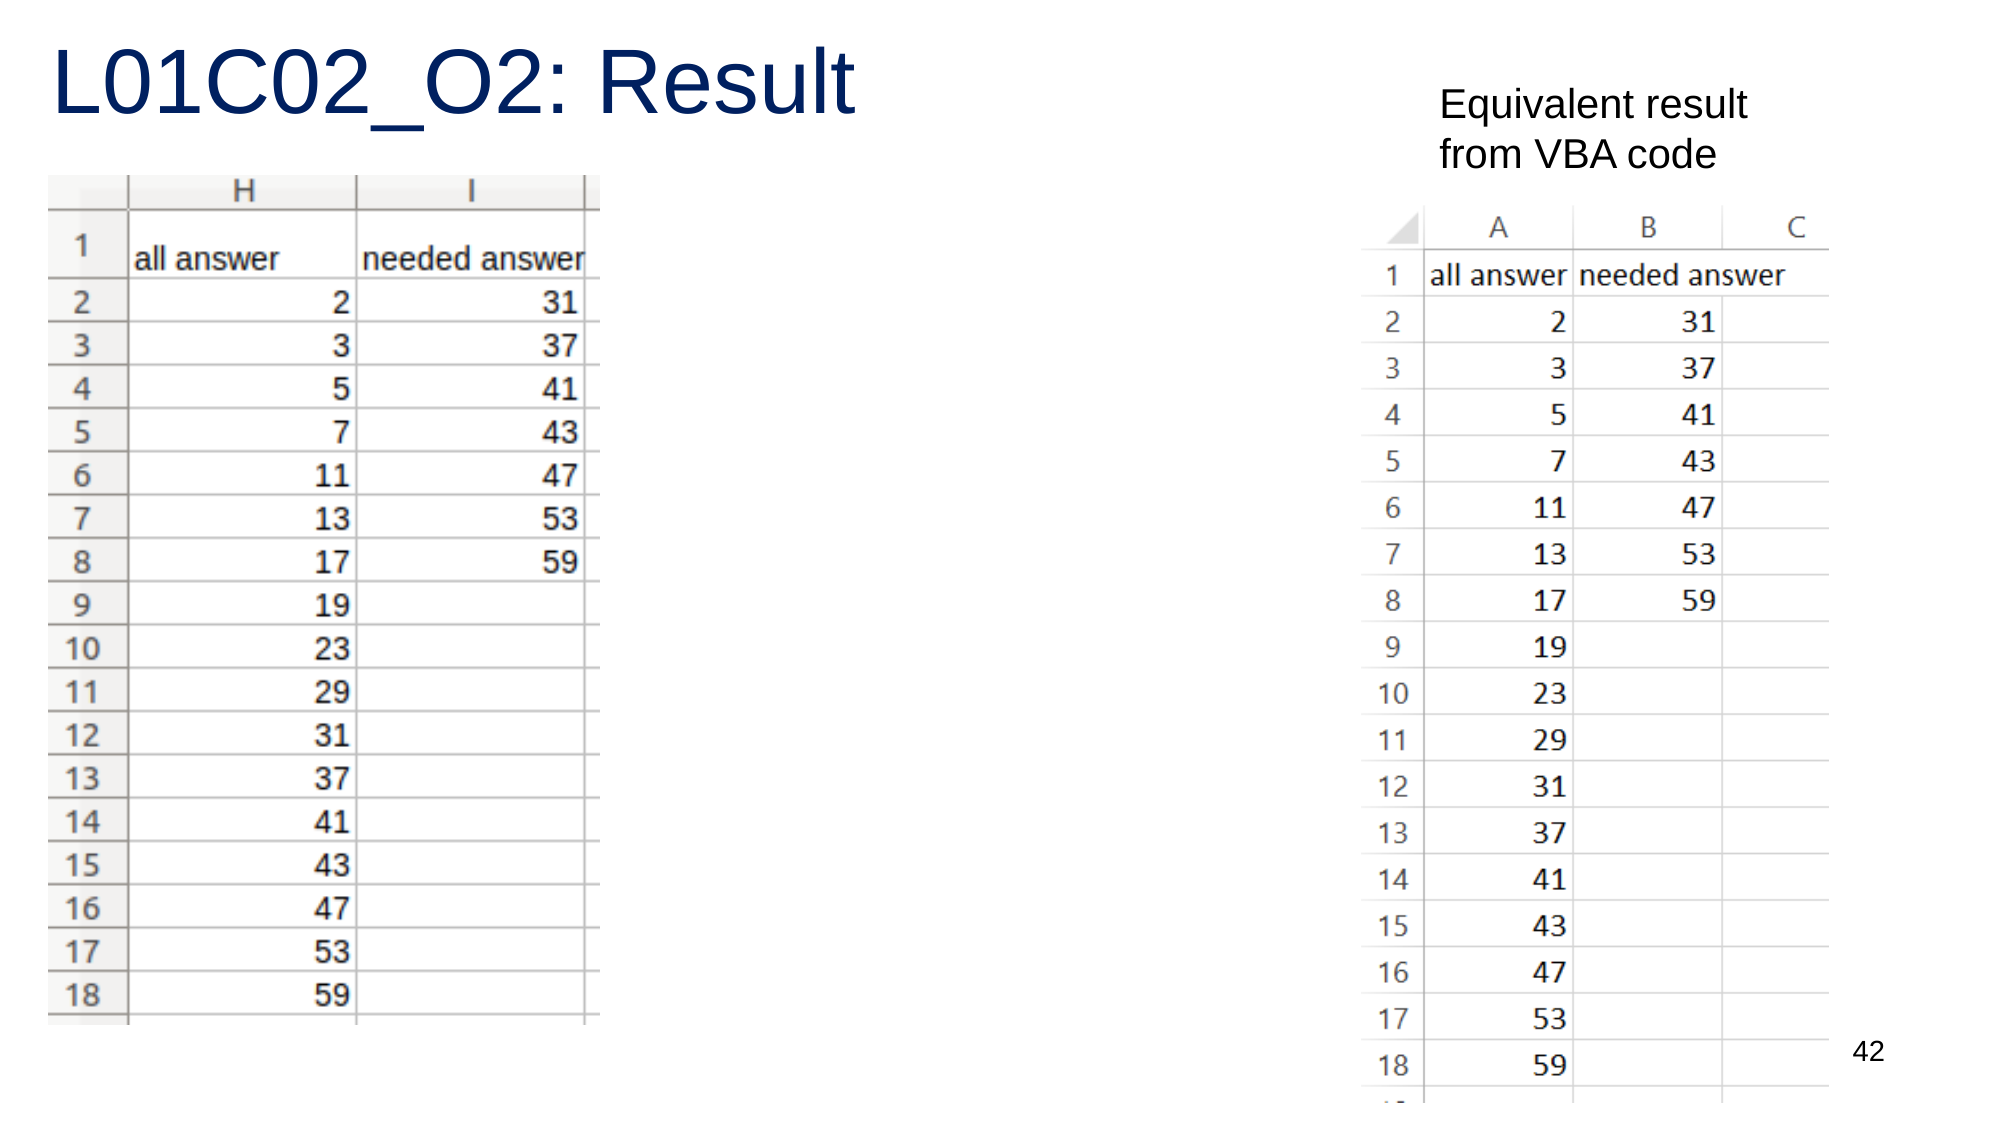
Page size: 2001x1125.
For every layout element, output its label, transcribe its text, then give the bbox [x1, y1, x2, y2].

picture [48, 175, 600, 1025]
picture [1361, 204, 1829, 1103]
slide_number <number> [1829, 1024, 1900, 1103]
title L01C02_O2: Result [36, 28, 1968, 126]
text_box Equivalent result from VBA code [1424, 69, 1765, 184]
